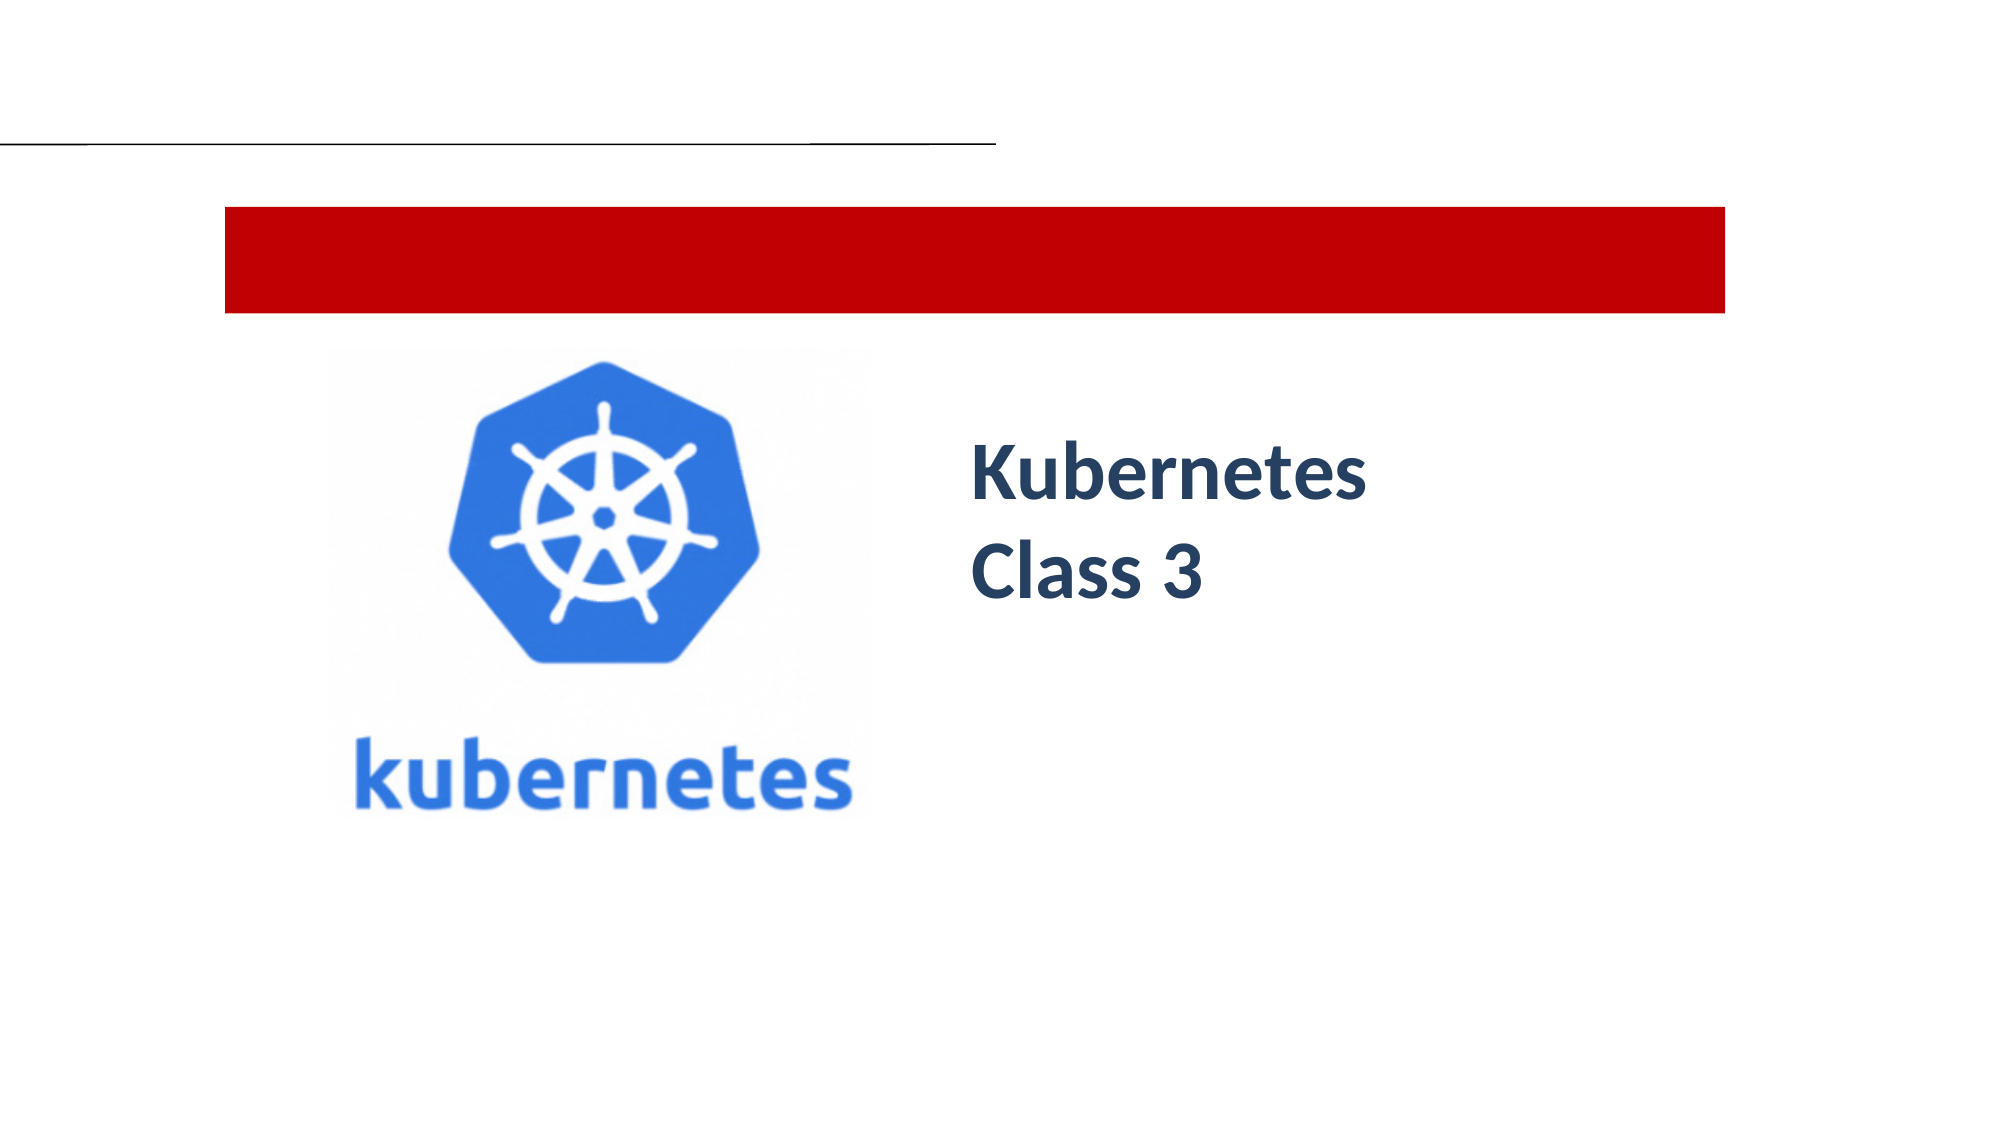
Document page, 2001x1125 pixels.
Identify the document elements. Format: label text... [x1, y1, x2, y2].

text_box Kubernetes Class 3 [956, 408, 1757, 774]
text_box [225, 140, 1726, 314]
picture [329, 348, 871, 819]
